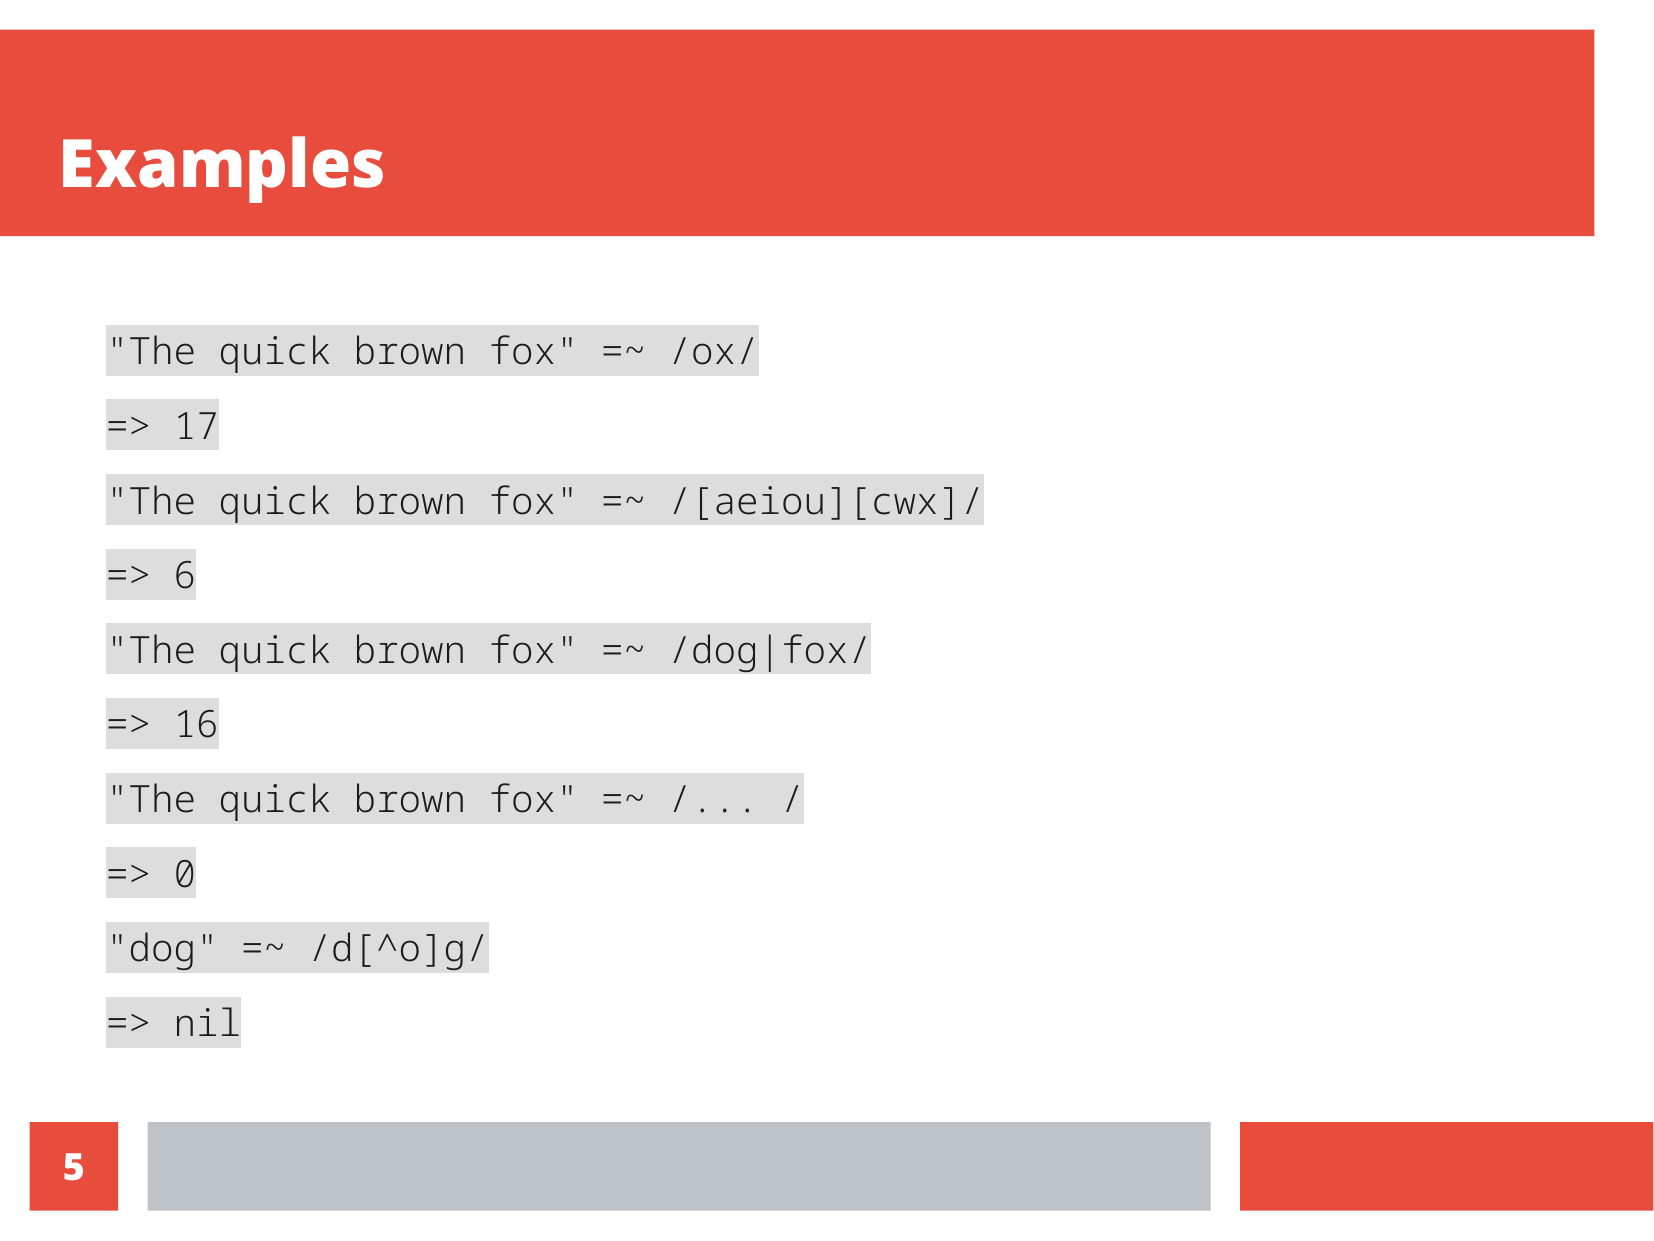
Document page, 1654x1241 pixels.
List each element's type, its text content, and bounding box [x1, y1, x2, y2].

list "The quick brown fox" =~ /ox/ => 17 "The quick brown fox" =~ /[aeiou][cwx]/ => 6 "The quick brown fox" =~ /dog|fox/ => 16 "The quick brown fox" =~ /... / => 0 "dog" =~ /d[^o]g/ => nil [59, 324, 1565, 1093]
title Examples [59, 59, 1595, 207]
